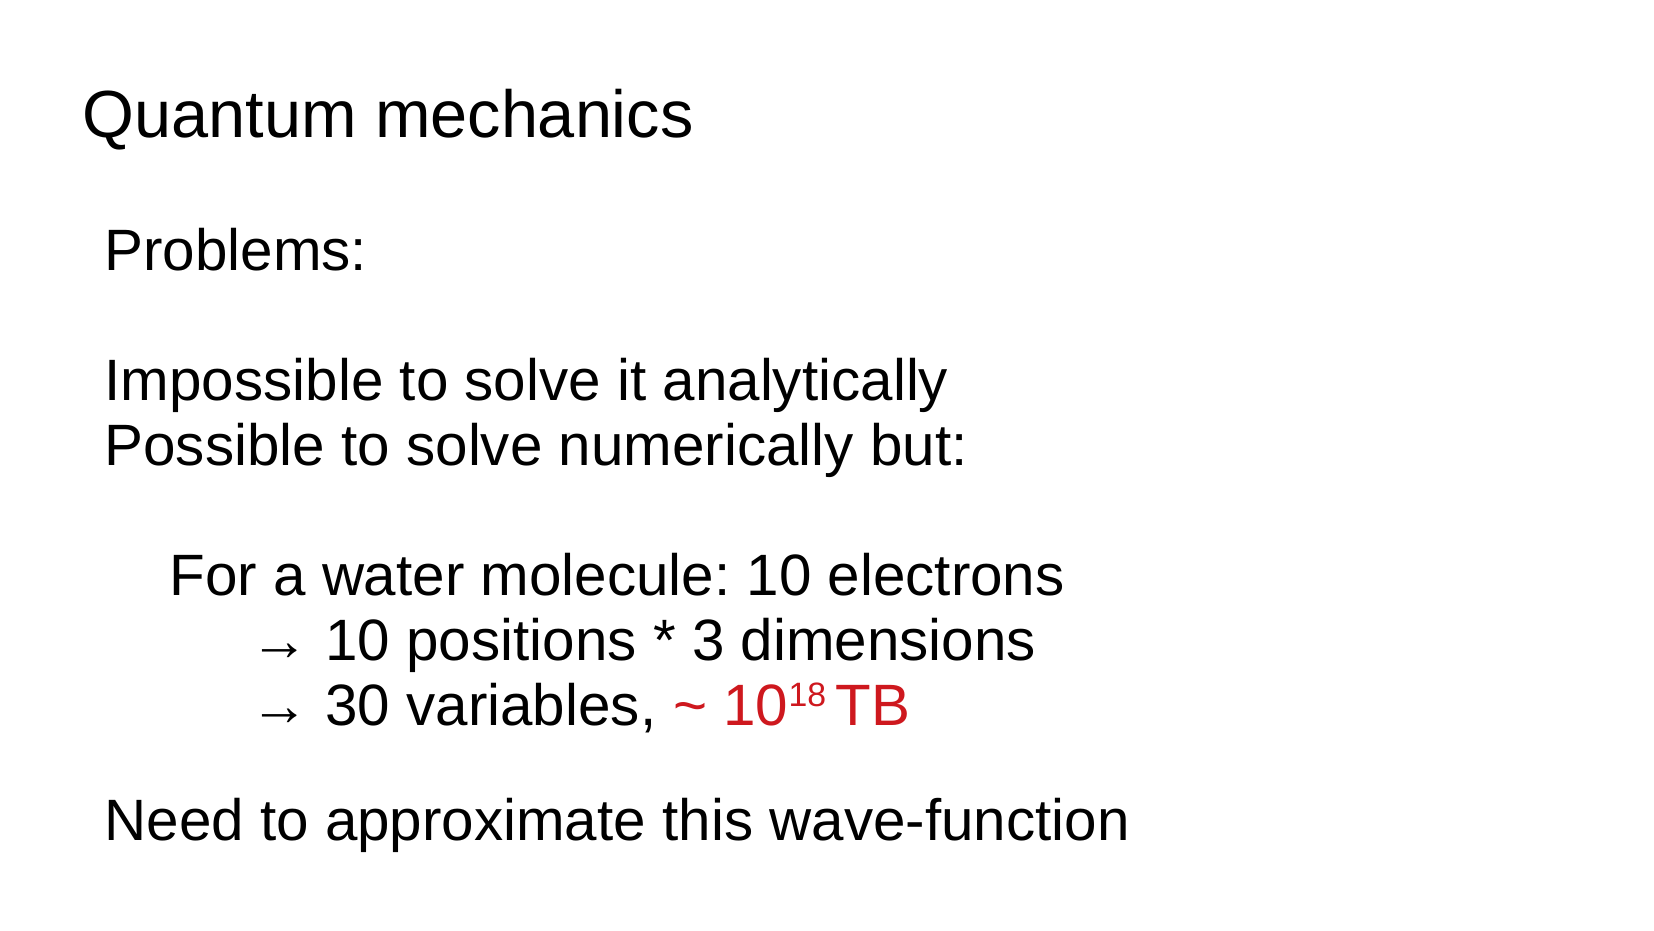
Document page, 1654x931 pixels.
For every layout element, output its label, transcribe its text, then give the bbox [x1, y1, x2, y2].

title Quantum mechanics [82, 37, 1571, 193]
text_box Need to approximate this wave-function [90, 780, 1576, 860]
text_box Problems: Impossible to solve it analytically Possible to solve numerically but: For a water molecule: 10 electrons → 10 positions * 3 dimensions → 30 variables, ~ 1018 TB [90, 210, 1576, 745]
